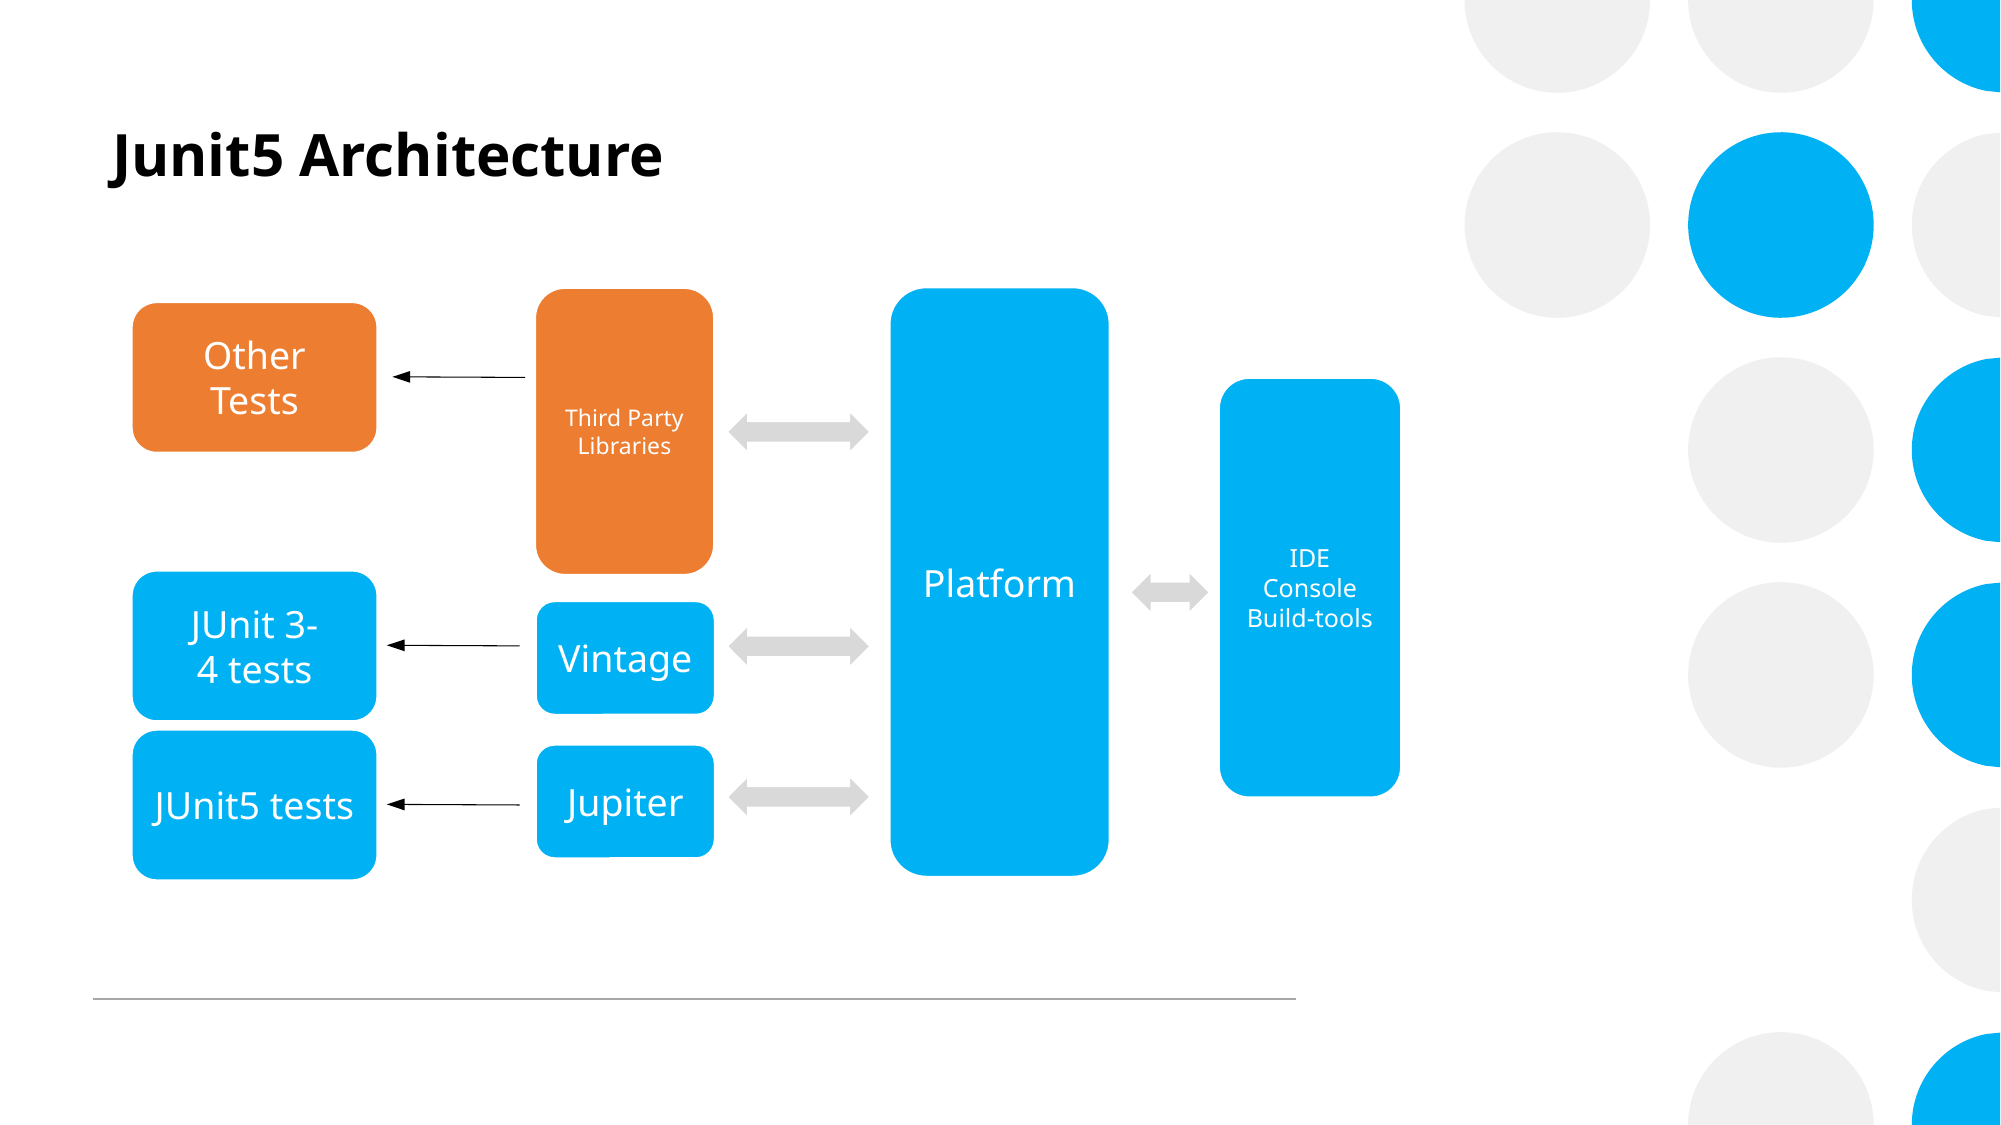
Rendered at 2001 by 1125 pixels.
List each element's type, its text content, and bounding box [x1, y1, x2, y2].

text_box [1130, 571, 1210, 614]
text_box [726, 410, 871, 454]
title Junit5 Architecture [97, 110, 1301, 320]
text_box [726, 625, 871, 668]
text_box Other Tests [131, 302, 378, 453]
text_box JUnit5 tests [131, 729, 378, 881]
text_box Jupiter [535, 744, 715, 859]
text_box Platform [889, 287, 1110, 877]
text_box Vintage [535, 601, 715, 715]
text_box Third Party Libraries [535, 287, 715, 575]
text_box JUnit 3-4 tests [131, 570, 378, 722]
text_box IDE Console Build-tools [1218, 377, 1402, 798]
text_box [726, 775, 871, 819]
